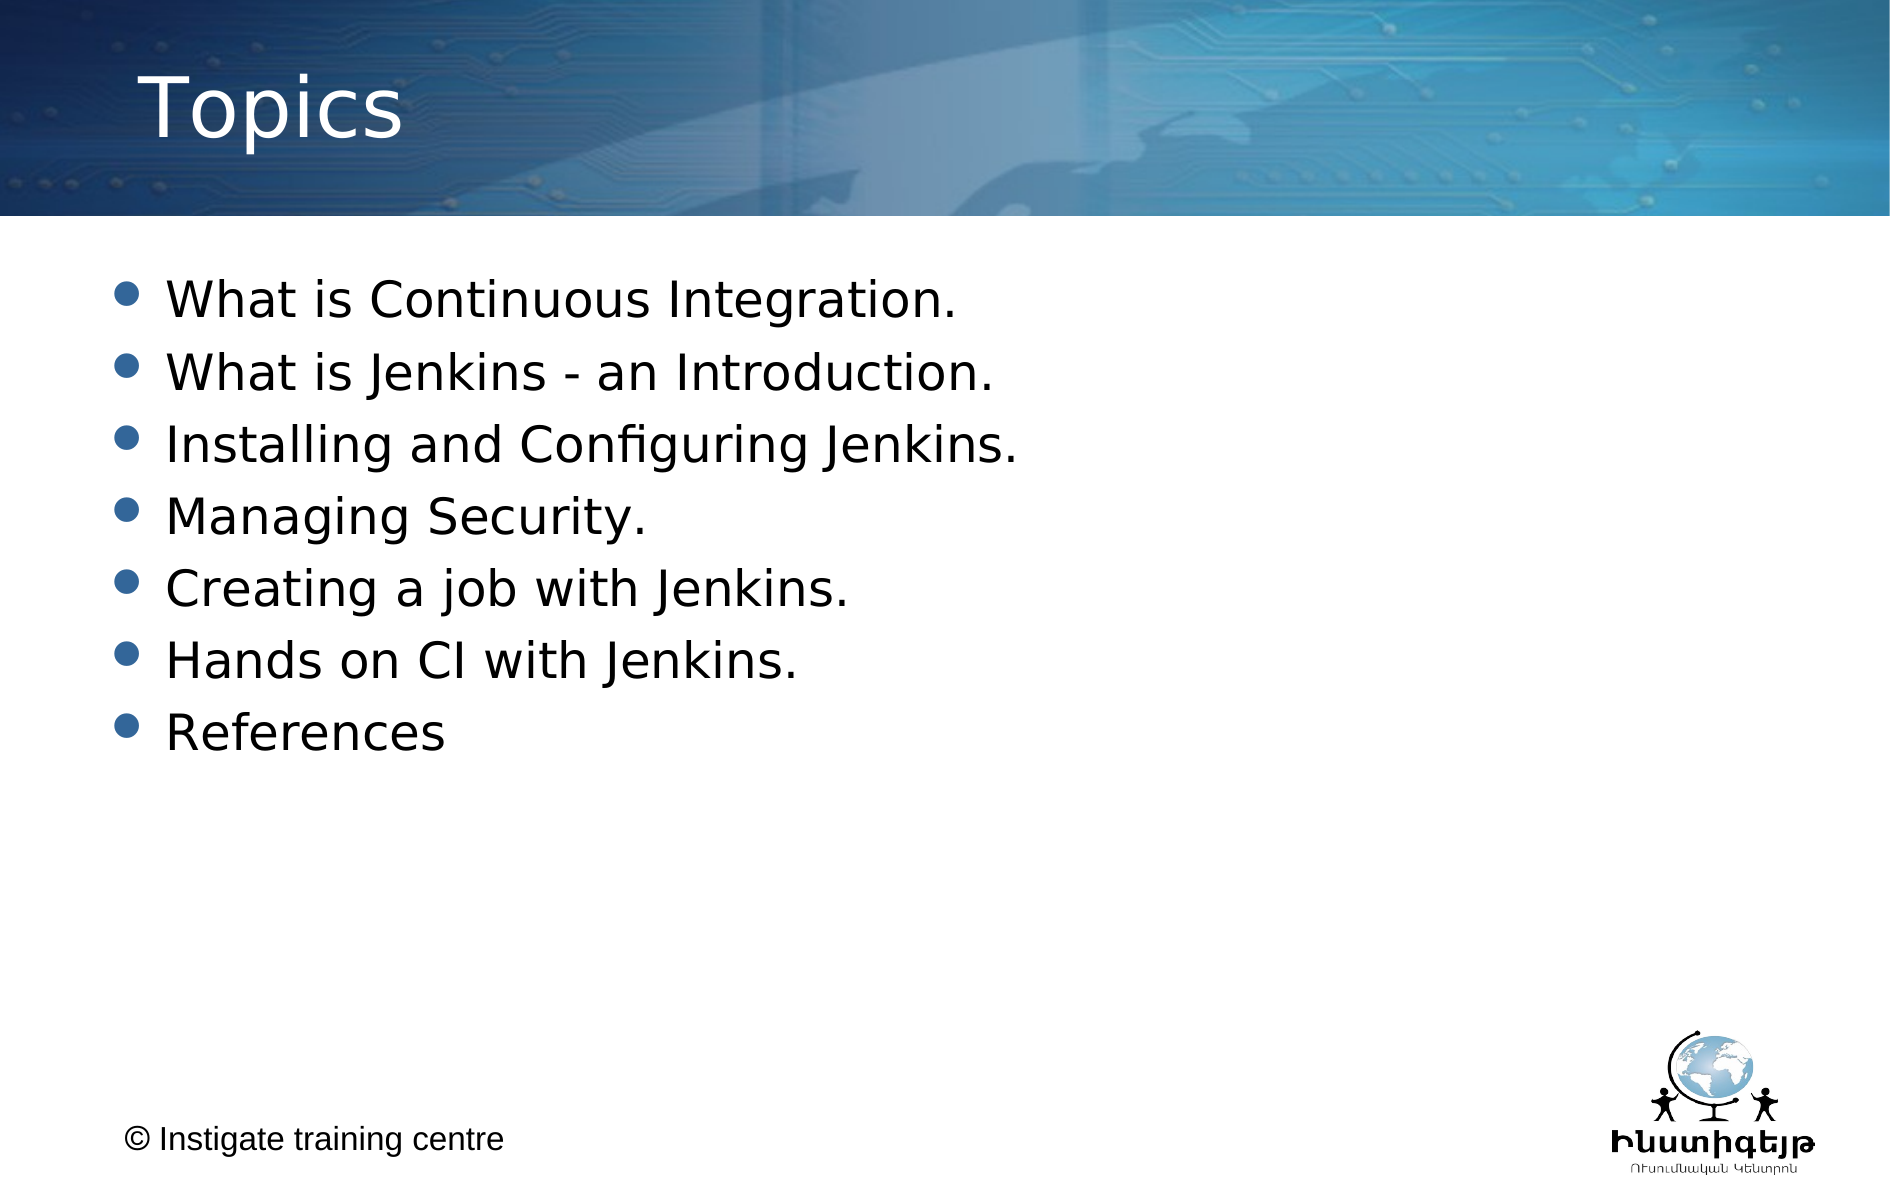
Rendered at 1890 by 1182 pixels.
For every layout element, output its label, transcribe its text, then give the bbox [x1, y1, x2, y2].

picture [0, 0, 1890, 216]
picture [1612, 1030, 1815, 1175]
list What is Continuous Integration. What is Jenkins - an Introduction. Installing and Configuring Jenkins. Managing Security. Creating a job with Jenkins. Hands on CI with Jenkins. References [110, 276, 1801, 292]
text_box Topics [138, 82, 1801, 86]
